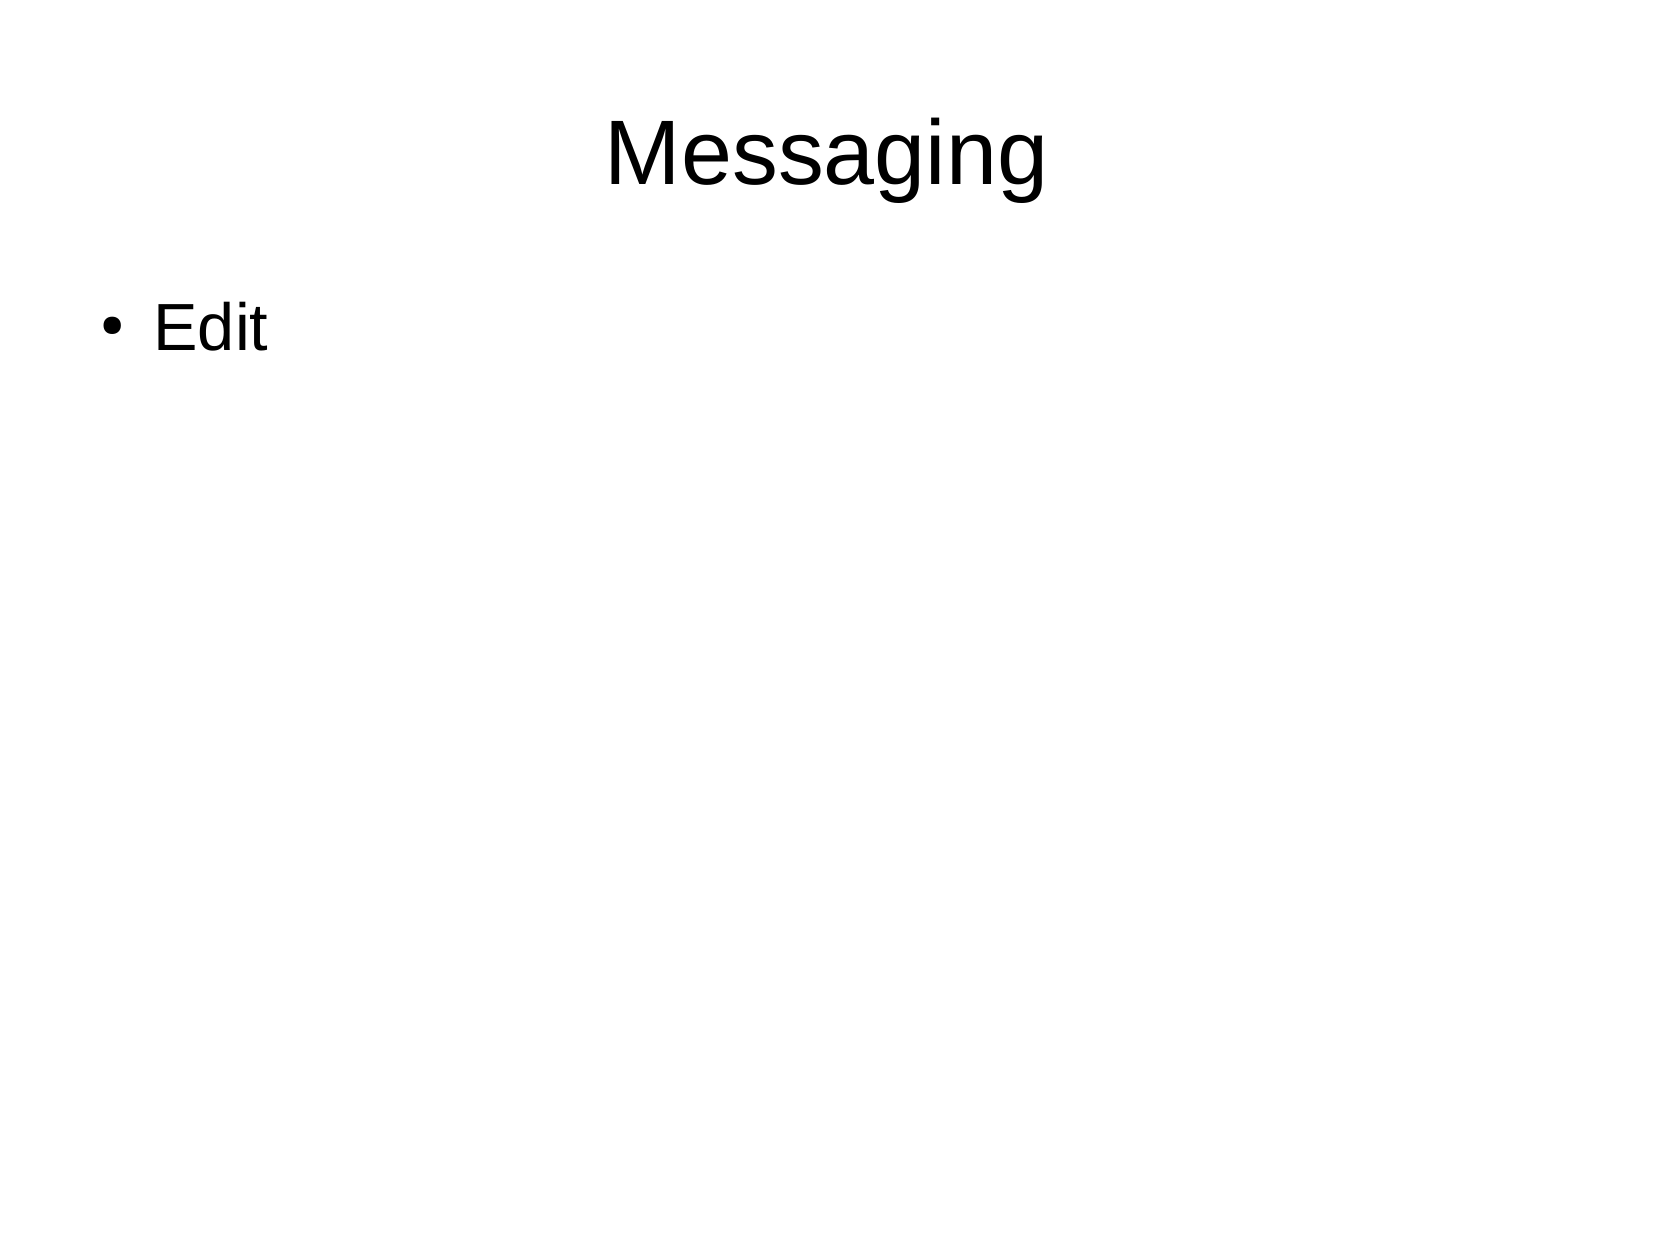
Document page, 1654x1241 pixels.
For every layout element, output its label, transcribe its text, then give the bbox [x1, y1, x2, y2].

list Edit [82, 290, 1571, 1010]
title Messaging [82, 49, 1571, 257]
